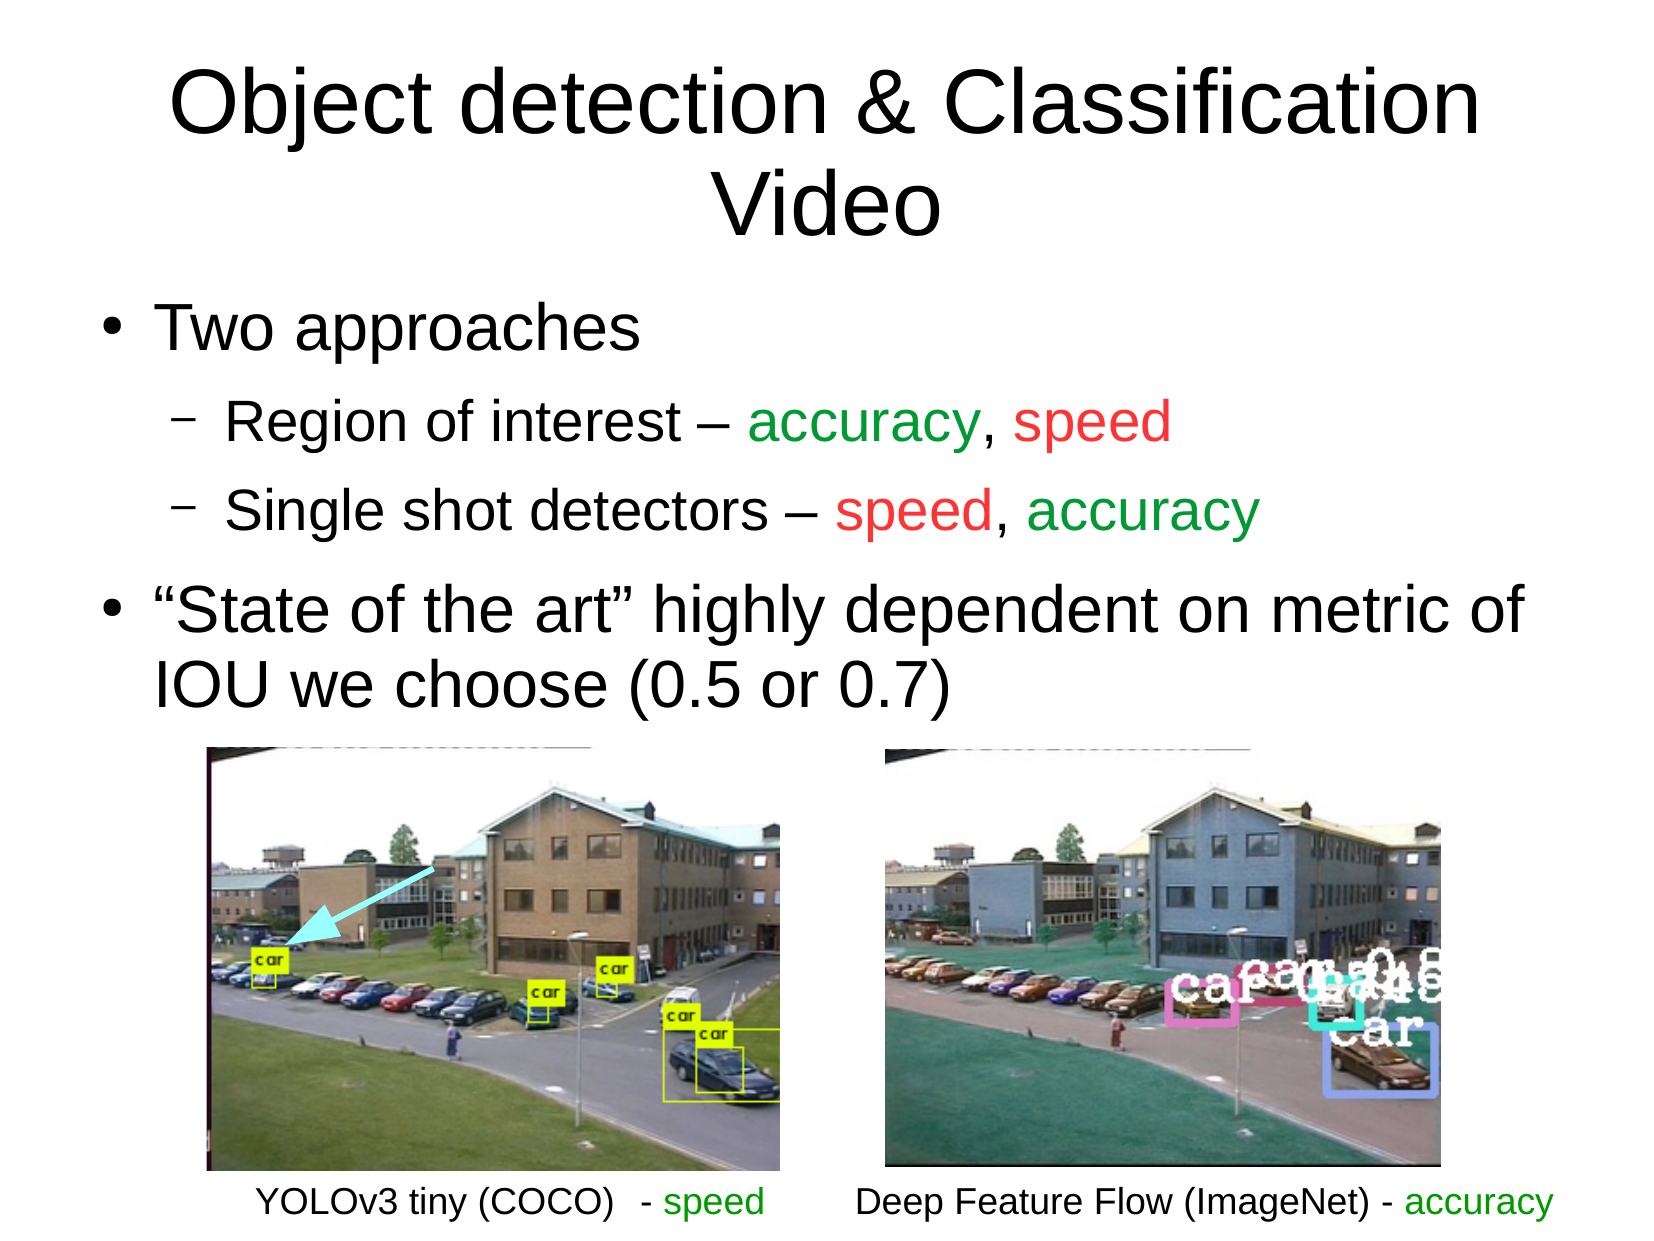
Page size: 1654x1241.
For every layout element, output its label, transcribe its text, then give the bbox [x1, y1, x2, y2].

picture [885, 749, 1441, 1167]
list Two approaches Region of interest – accuracy, speed Single shot detectors – speed, accuracy “State of the art” highly dependent on metric of IOU we choose (0.5 or 0.7) [82, 290, 1571, 1010]
text_box YOLOv3 tiny (COCO) - speed Deep Feature Flow (ImageNet) - accuracy [90, 1173, 1591, 1231]
title Object detection & Classification Video [82, 49, 1571, 257]
picture [206, 747, 781, 1171]
